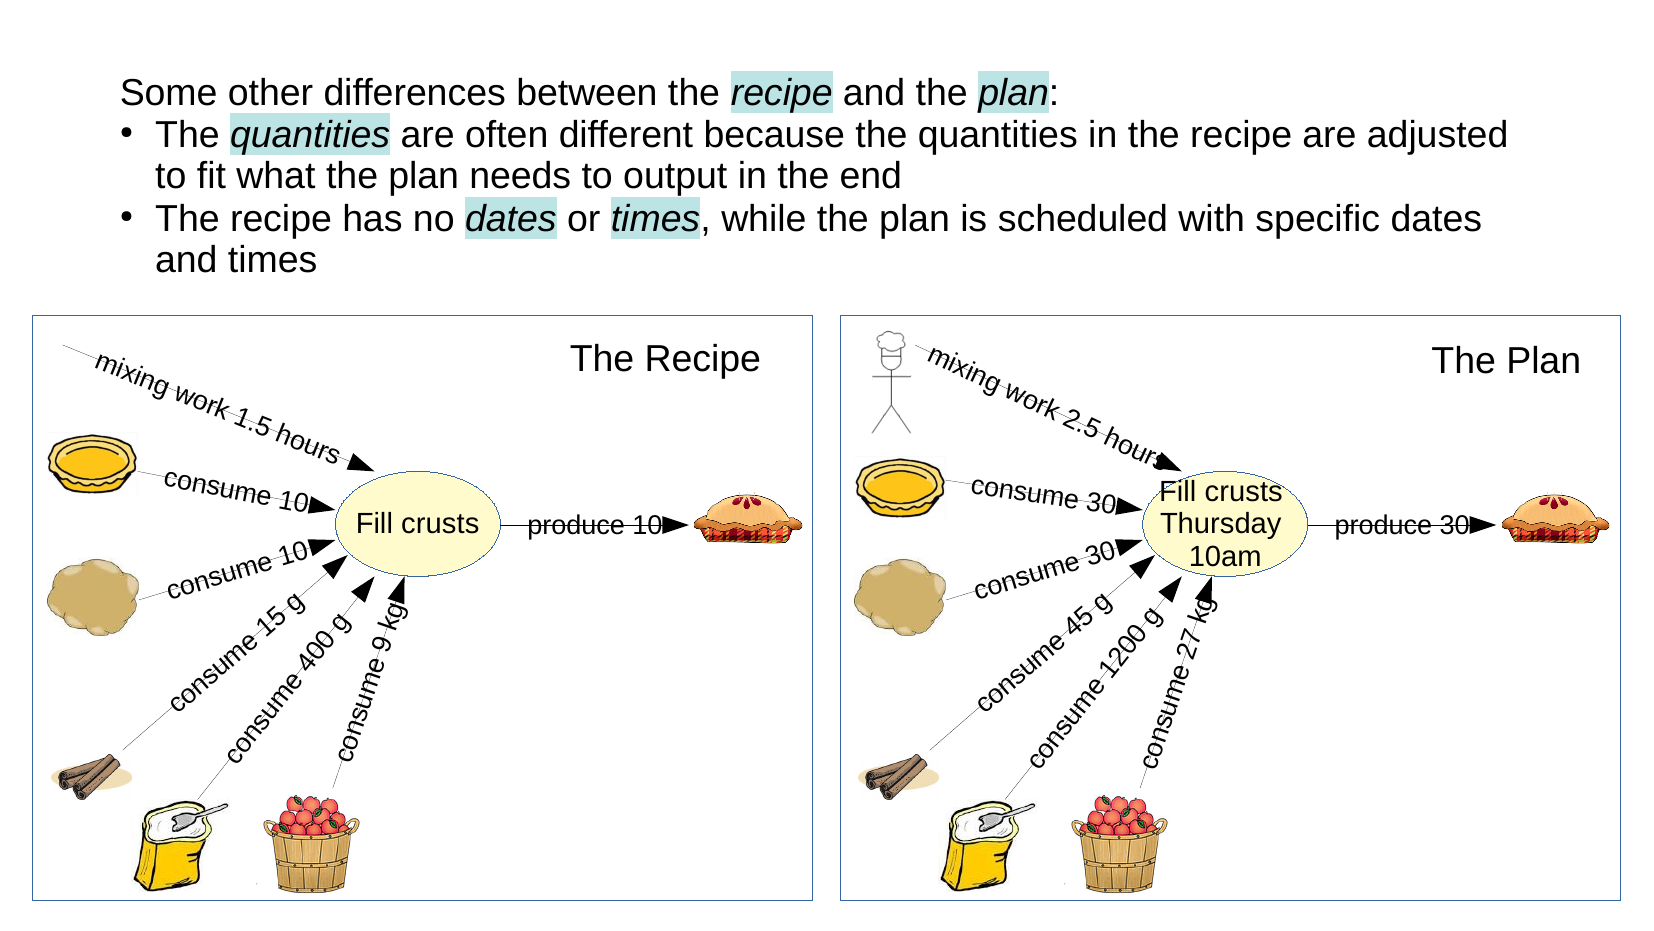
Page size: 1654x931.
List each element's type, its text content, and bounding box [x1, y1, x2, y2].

text_box [374, 639, 382, 647]
picture [47, 557, 139, 636]
text_box [348, 739, 355, 747]
text_box Fill crusts [335, 471, 501, 577]
text_box [1362, 526, 1369, 533]
picture [694, 492, 803, 544]
text_box The Plan [1416, 332, 1597, 390]
text_box [32, 315, 813, 901]
picture [858, 754, 1037, 892]
picture [242, 788, 363, 901]
text_box [650, 517, 659, 525]
text_box Some other differences between the recipe and the plan: The quantities are often different because the quantities in the recipe are adjusted to fit what the plan needs to output in the end The recipe has no dates or times, while the plan is scheduled with specific dates and times [105, 63, 1546, 289]
text_box [1202, 603, 1210, 608]
text_box [1153, 746, 1160, 754]
text_box [840, 315, 1621, 901]
text_box [1458, 526, 1466, 532]
text_box [1457, 517, 1466, 525]
picture [856, 326, 927, 436]
text_box The Recipe [555, 330, 781, 387]
picture [855, 456, 946, 519]
picture [47, 432, 138, 496]
picture [854, 557, 946, 636]
picture [1050, 788, 1171, 901]
text_box [1167, 705, 1174, 713]
picture [1502, 492, 1610, 544]
text_box [393, 607, 400, 615]
text_box [555, 526, 562, 533]
text_box [362, 698, 369, 706]
picture [51, 754, 230, 892]
text_box [651, 526, 659, 532]
text_box Fill crusts Thursday 10am [1142, 471, 1308, 577]
